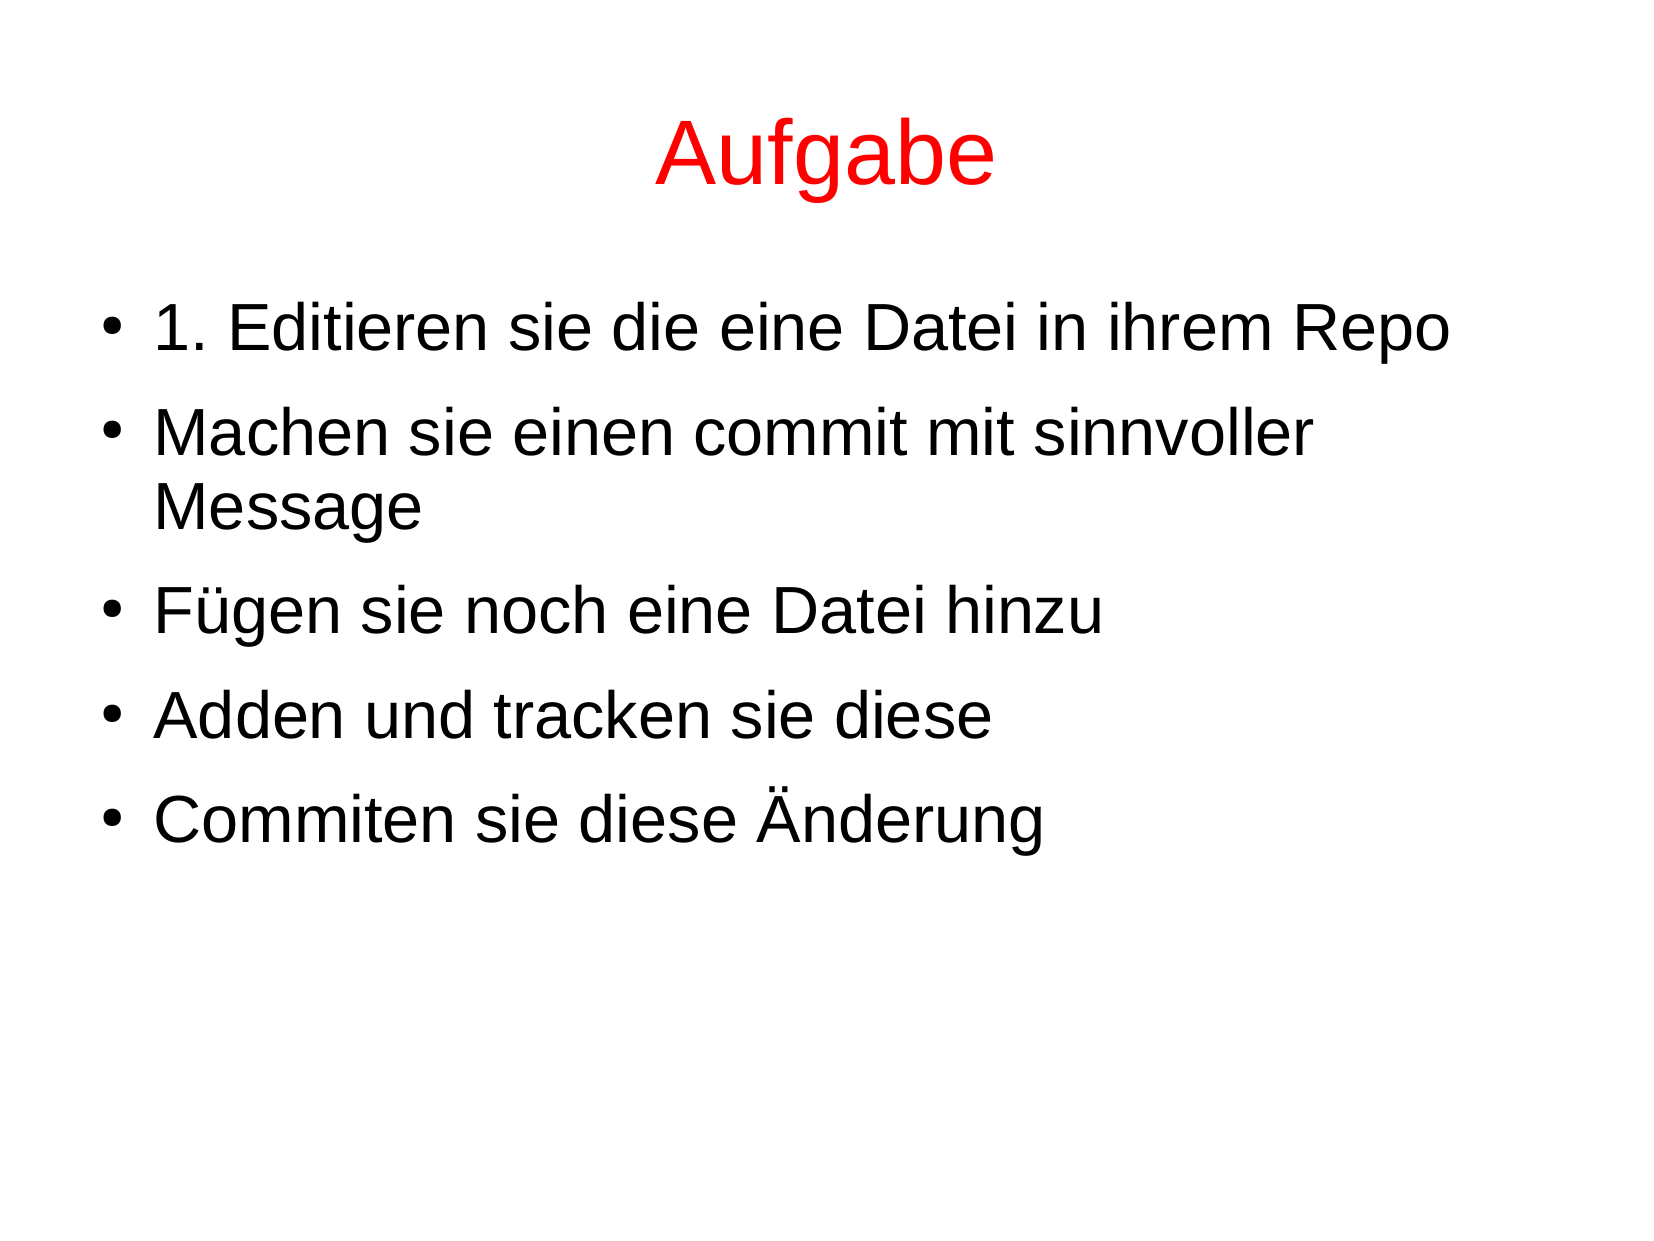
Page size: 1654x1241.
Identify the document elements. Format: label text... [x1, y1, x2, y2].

list 1. Editieren sie die eine Datei in ihrem Repo Machen sie einen commit mit sinnvoller Message Fügen sie noch eine Datei hinzu Adden und tracken sie diese Commiten sie diese Änderung [82, 290, 1538, 1186]
title Aufgabe [82, 49, 1571, 257]
